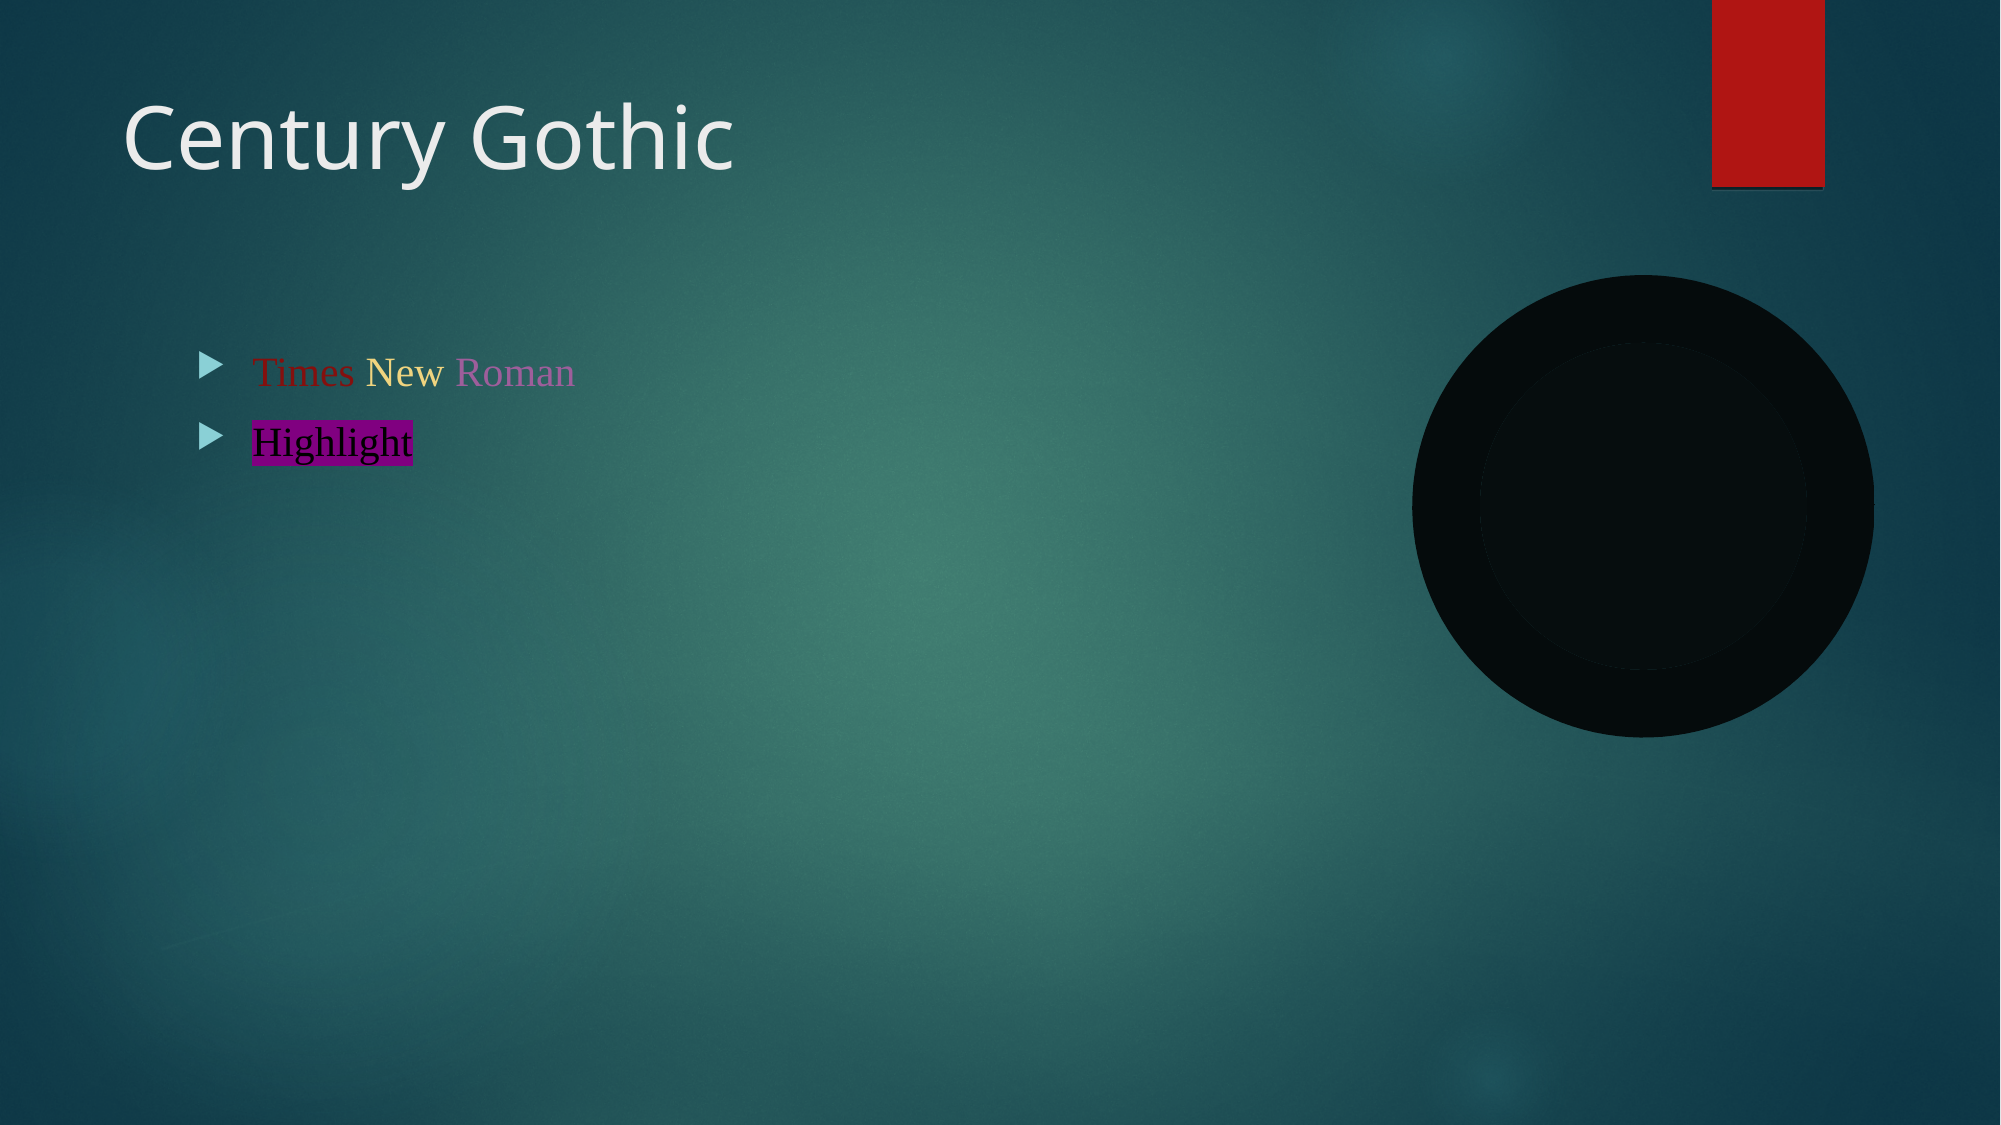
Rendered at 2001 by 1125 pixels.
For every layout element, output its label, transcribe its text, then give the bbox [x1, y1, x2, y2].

picture [0, 0, 2001, 1125]
list Times New Roman Highlight [181, 336, 1649, 1026]
title Century Gothic [106, 74, 1649, 305]
